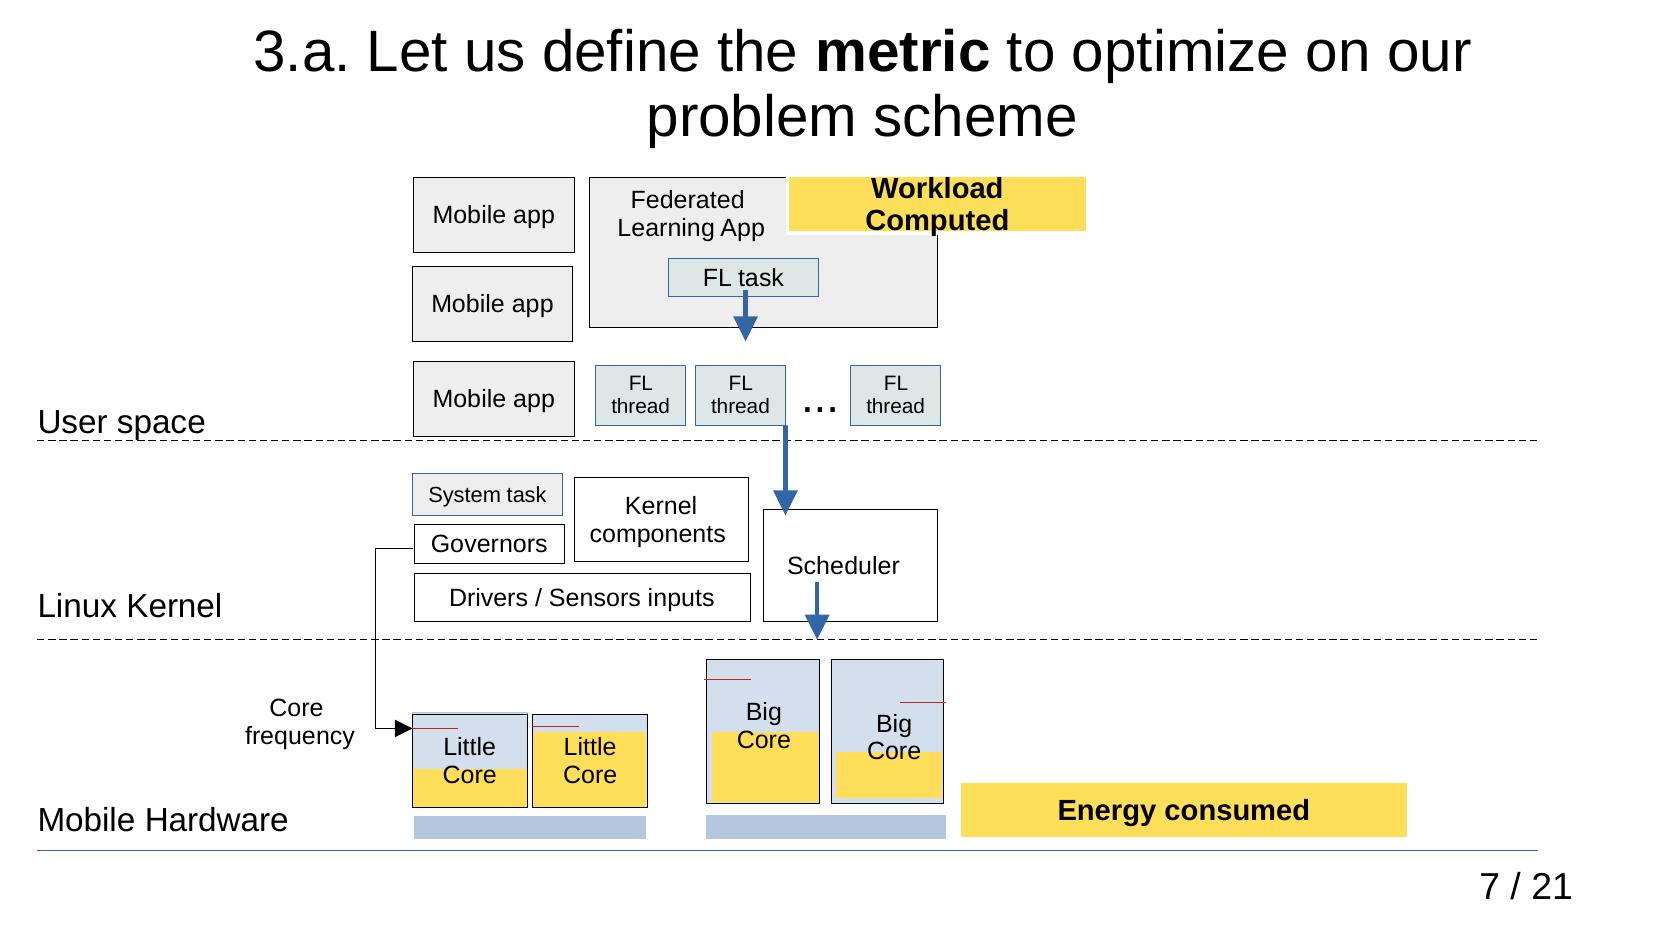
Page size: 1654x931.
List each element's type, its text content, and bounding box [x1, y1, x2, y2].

text_box Energy consumed [959, 781, 1410, 839]
text_box System task [412, 473, 563, 516]
text_box Governors [414, 524, 565, 564]
text_box Core frequency [225, 702, 376, 741]
text_box Workload Computed [787, 175, 1088, 233]
text_box Federated Learning App [599, 195, 784, 233]
text_box Mobile app [413, 361, 575, 437]
text_box [706, 772, 820, 804]
text_box [706, 815, 946, 839]
text_box FL thread [595, 365, 686, 426]
text_box FL task [668, 258, 819, 297]
text_box 7 / 21 [1464, 858, 1653, 929]
text_box User space [37, 403, 301, 441]
text_box Scheduler [763, 509, 938, 622]
text_box ... [781, 359, 859, 435]
text_box Little Core [412, 714, 528, 808]
text_box Little Core [532, 714, 648, 808]
text_box Mobile app [413, 177, 575, 253]
text_box [414, 816, 646, 839]
text_box Big Core [836, 690, 952, 784]
text_box [706, 659, 820, 679]
text_box Mobile app [412, 266, 573, 342]
text_box Kernel components [574, 477, 749, 562]
text_box Mobile Hardware [37, 789, 376, 851]
text_box FL thread [850, 365, 941, 426]
text_box Big Core [706, 679, 822, 772]
text_box Linux Kernel [37, 586, 301, 625]
title 3.a. Let us define the metric to optimize on our problem scheme [225, 0, 1501, 169]
text_box [831, 659, 944, 804]
text_box [589, 177, 938, 328]
text_box Drivers / Sensors inputs [414, 573, 751, 622]
text_box FL thread [695, 365, 786, 426]
